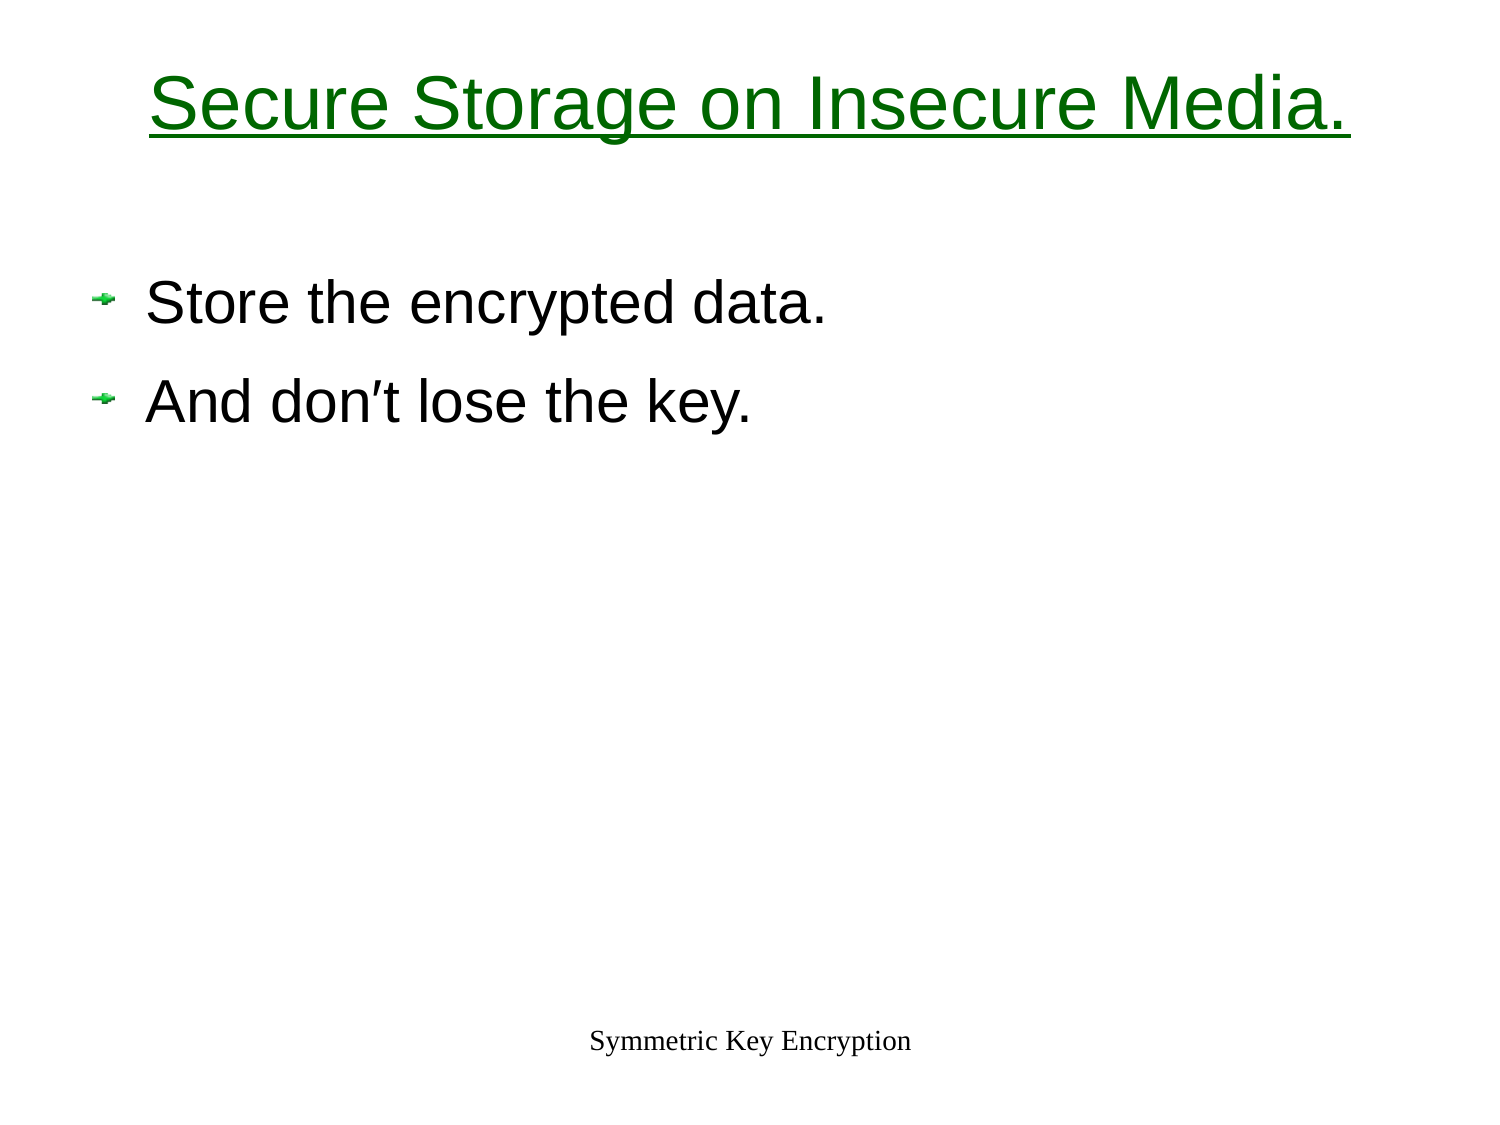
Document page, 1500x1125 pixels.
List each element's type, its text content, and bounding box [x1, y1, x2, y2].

list Store the encrypted data. And don′t lose the key. [75, 262, 1425, 1006]
title Secure Storage on Insecure Media. [75, 45, 1425, 233]
